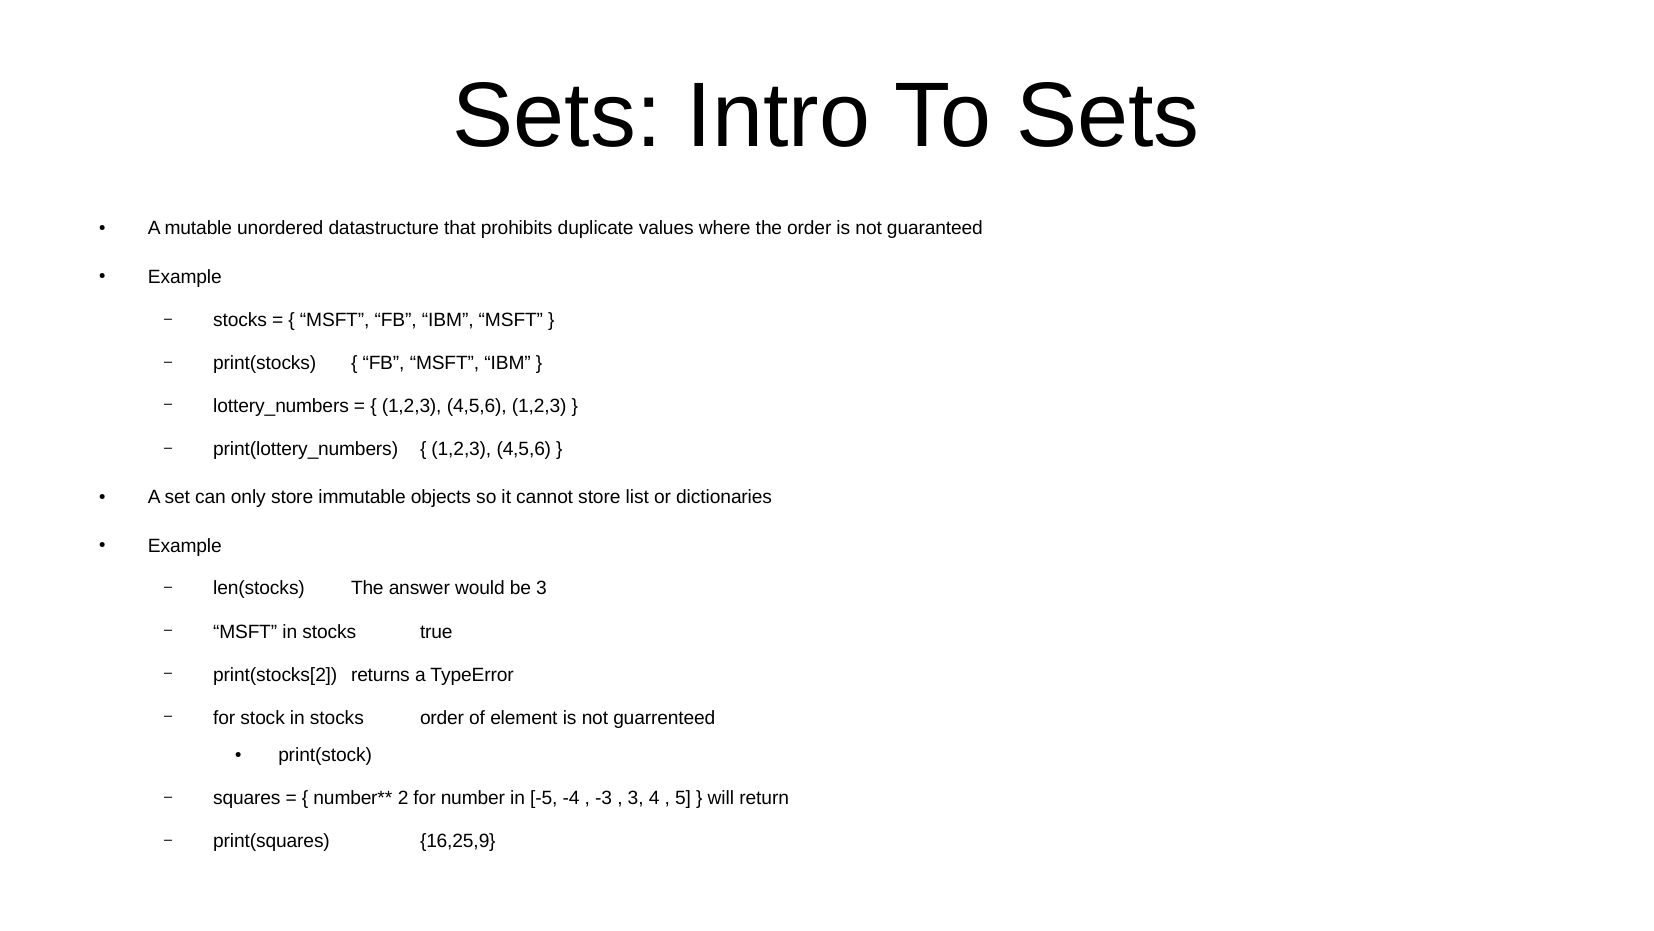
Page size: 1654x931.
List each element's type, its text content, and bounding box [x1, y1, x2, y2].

title Sets: Intro To Sets [82, 37, 1571, 193]
list A mutable unordered datastructure that prohibits duplicate values where the order is not guaranteed Example stocks = { “MSFT”, “FB”, “IBM”, “MSFT” } print(stocks) { “FB”, “MSFT”, “IBM” } lottery_numbers = { (1,2,3), (4,5,6), (1,2,3) } print(lottery_numbers) { (1,2,3), (4,5,6) } A set can only store immutable objects so it cannot store list or dictionaries Example len(stocks) The answer would be 3 “MSFT” in stocks true print(stocks[2]) returns a TypeError for stock in stocks order of element is not guarrenteed print(stock) squares = { number** 2 for number in [-5, -4 , -3 , 3, 4 , 5] } will return print(squares) {16,25,9} [82, 217, 1516, 856]
